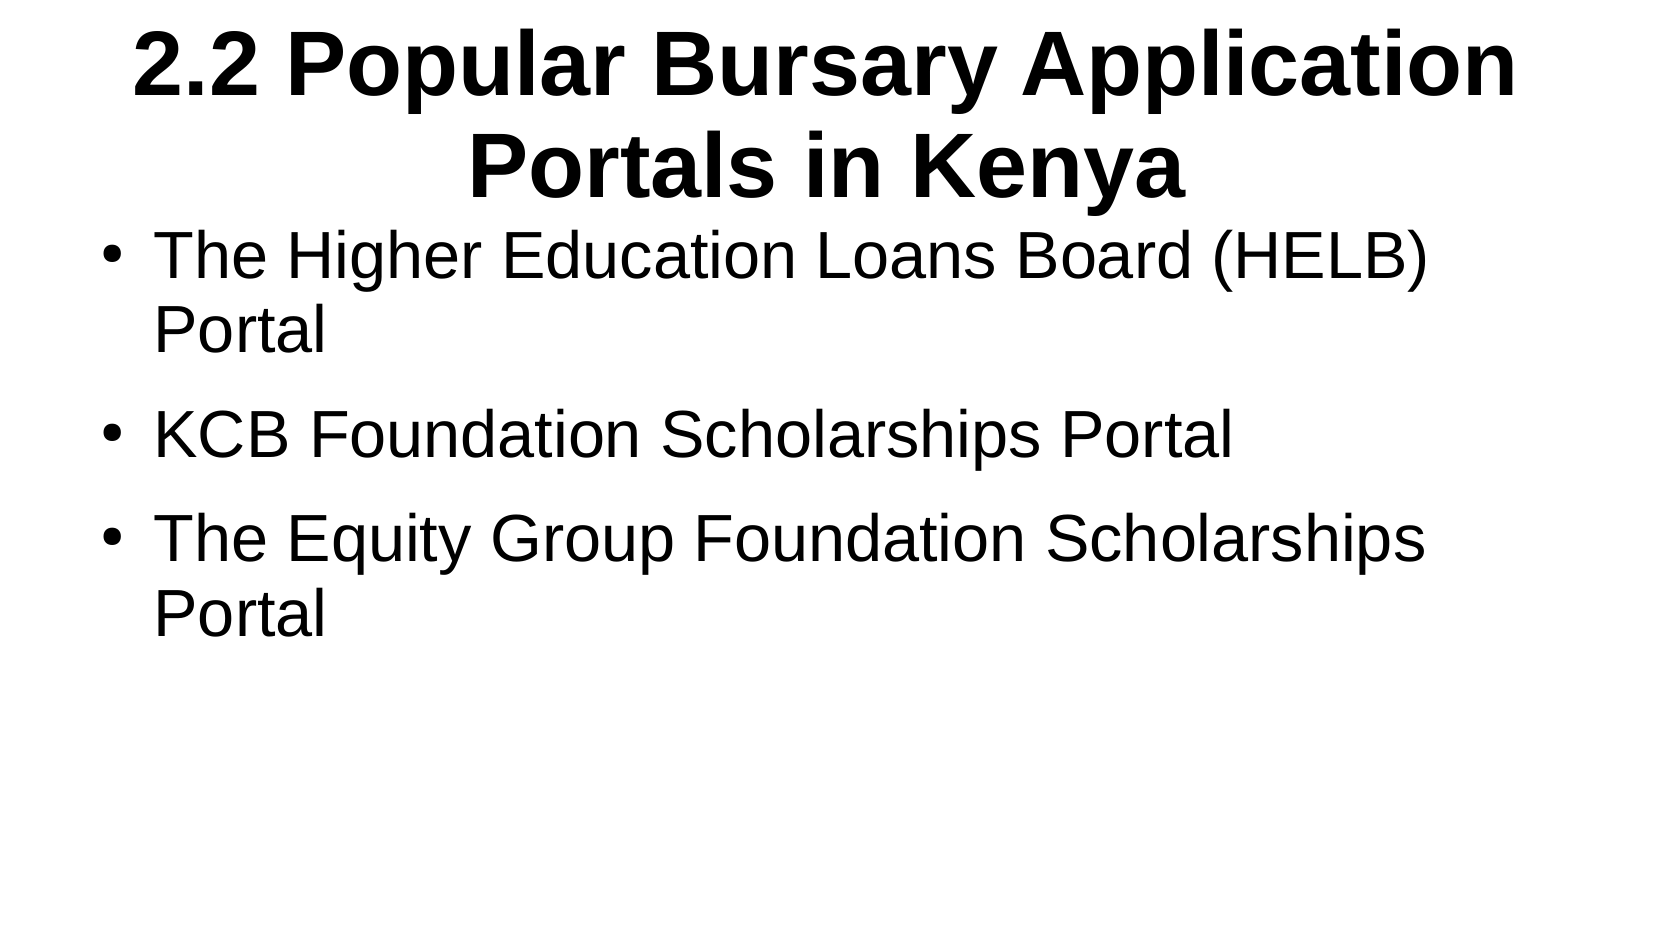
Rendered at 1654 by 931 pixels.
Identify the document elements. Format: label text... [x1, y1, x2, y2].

list The Higher Education Loans Board (HELB) Portal KCB Foundation Scholarships Portal The Equity Group Foundation Scholarships Portal [82, 217, 1571, 758]
title 2.2 Popular Bursary Application Portals in Kenya [82, 12, 1571, 217]
